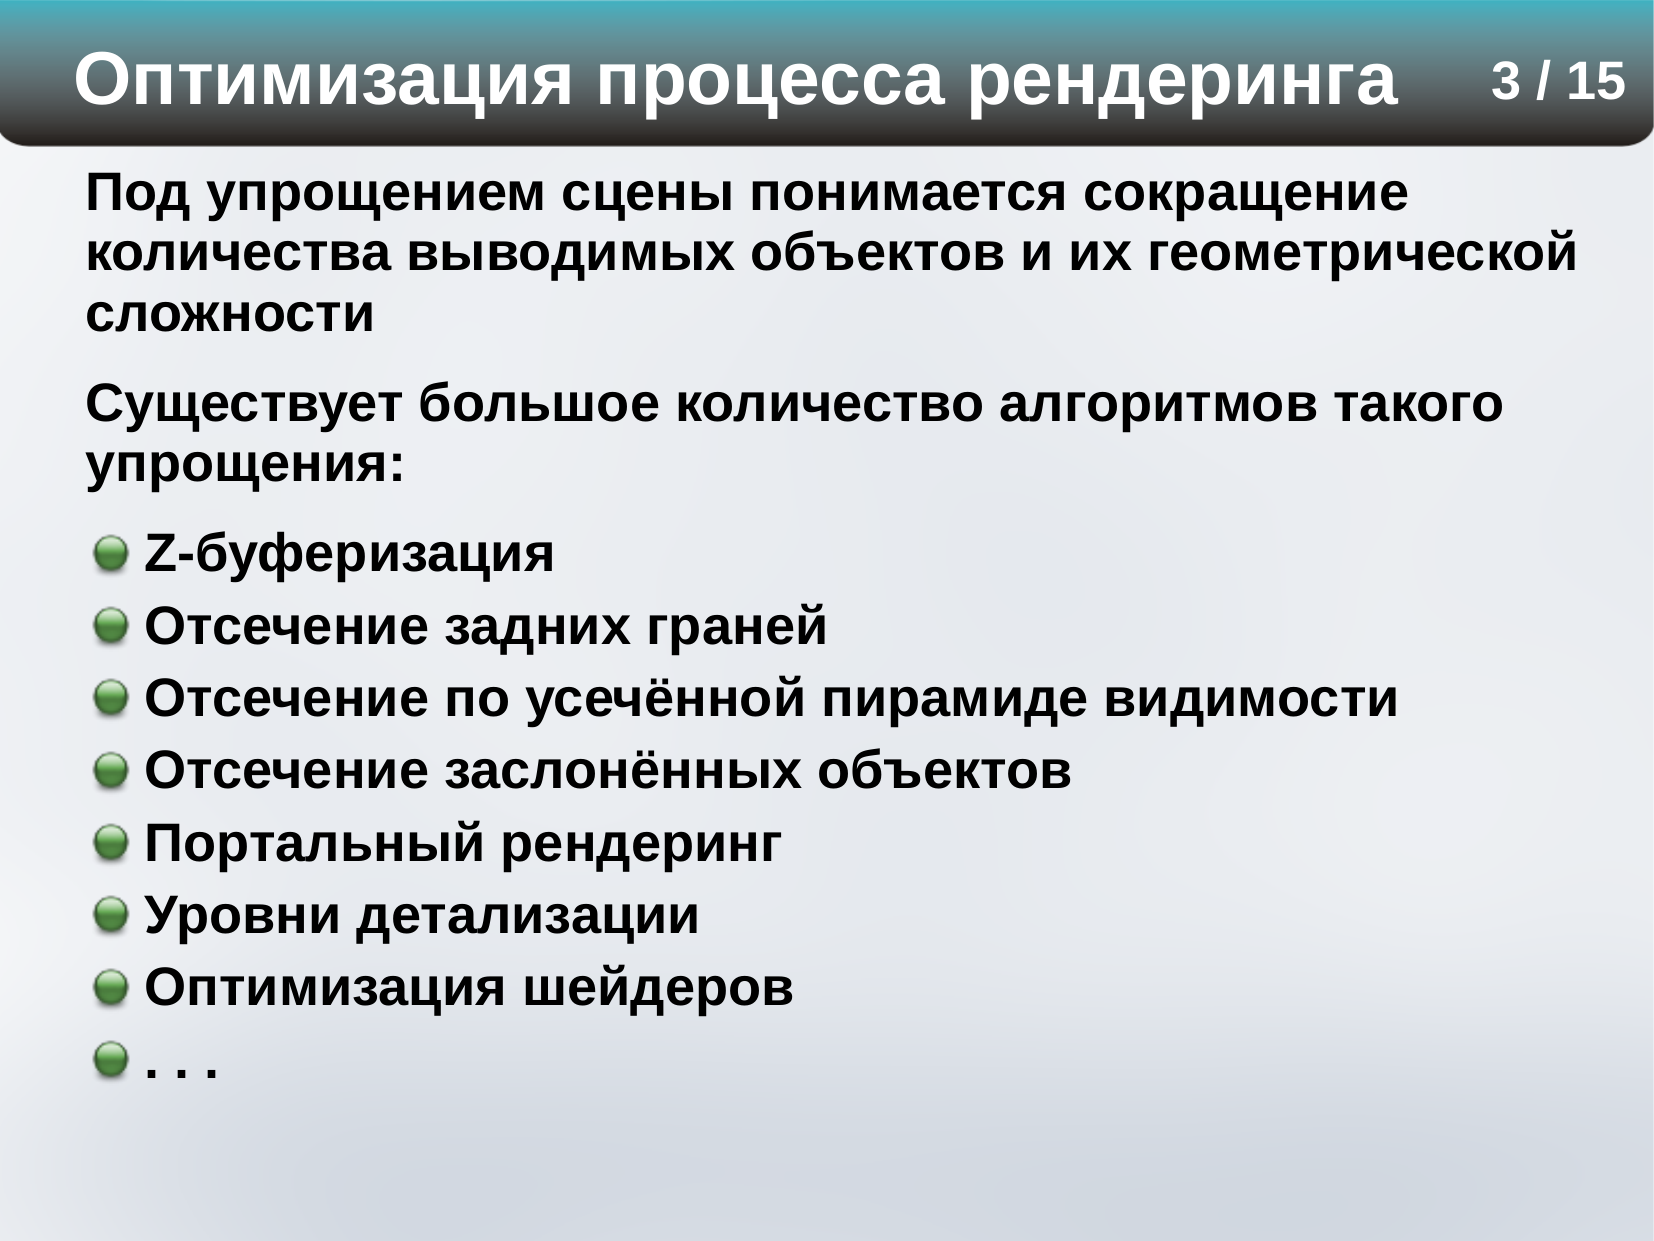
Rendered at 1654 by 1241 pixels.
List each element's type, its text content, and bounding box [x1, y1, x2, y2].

text_box Под упрощением сцены понимается сокращение количества выводимых объектов и их геометрической сложности Существует большое количество алгоритмов такого упрощения: Z-буферизация Отсечение задних граней Отсечение по усечённой пирамиде видимости Отсечение заслонённых объектов Портальный рендеринг Уровни детализации Оптимизация шейдеров . . . [70, 153, 1625, 1098]
text_box Оптимизация процесса рендеринга [59, 29, 1418, 129]
picture [0, 0, 1654, 1241]
text_box 12 / 15 [1476, 42, 1654, 179]
